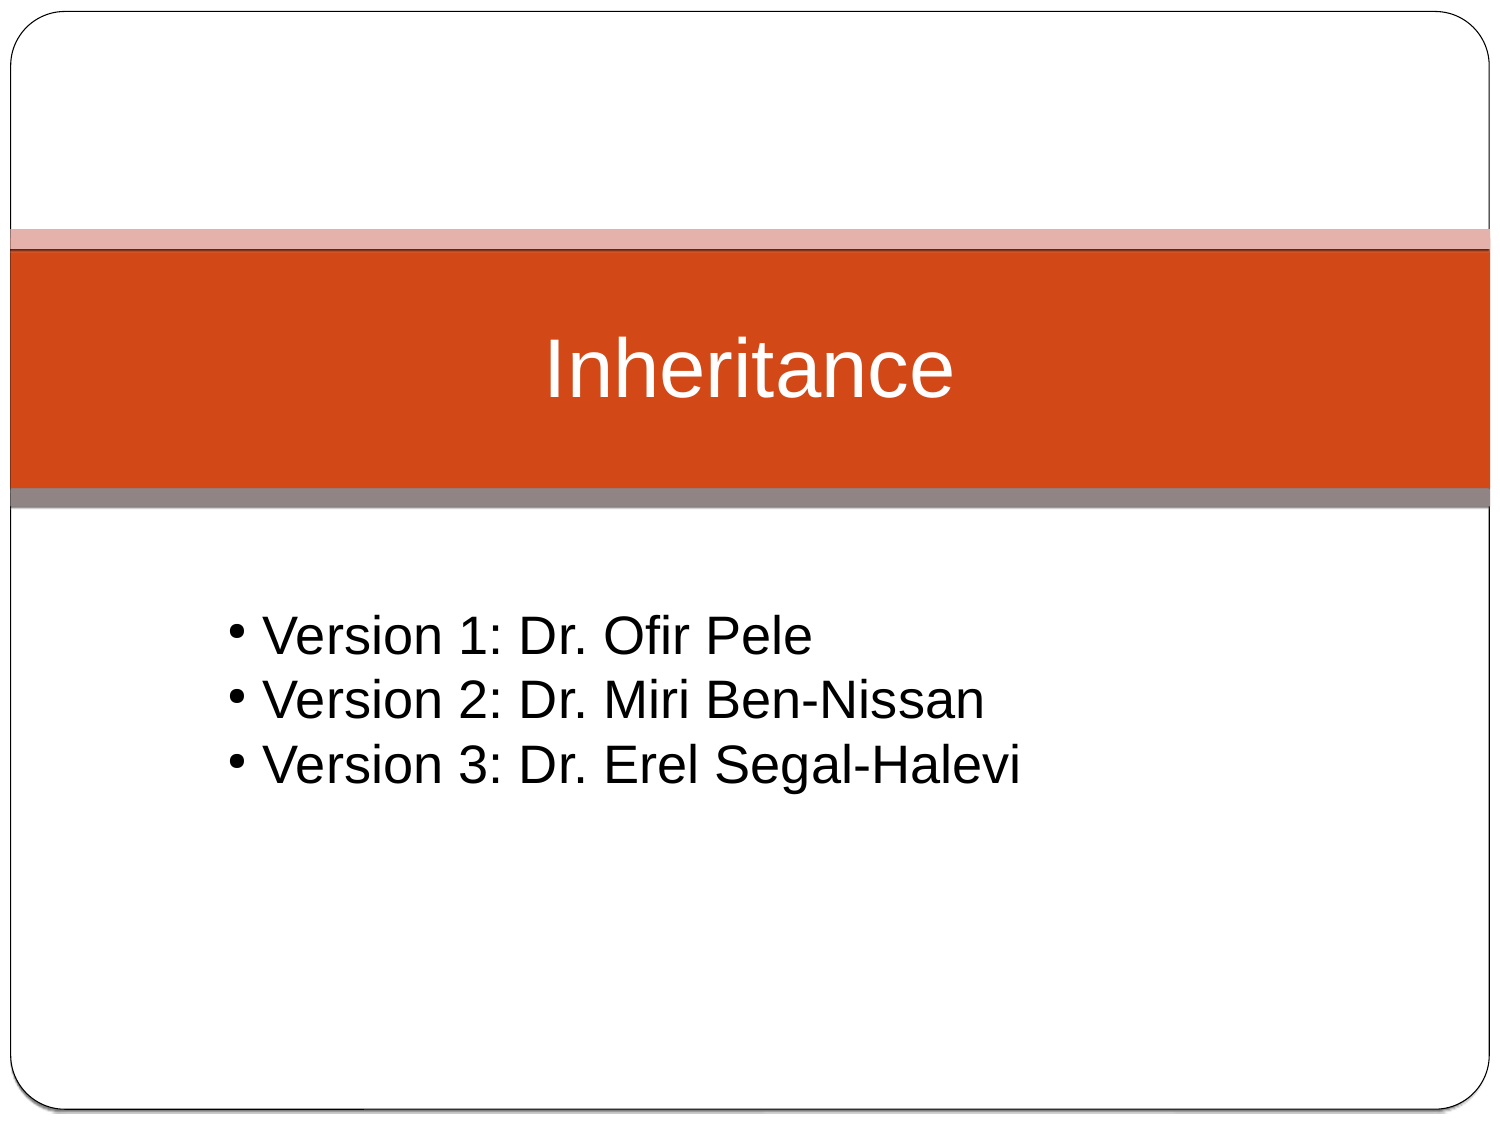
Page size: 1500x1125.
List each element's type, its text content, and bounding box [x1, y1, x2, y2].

text_box Version 1: Dr. Ofir Pele Version 2: Dr. Miri Ben-Nissan Version 3: Dr. Erel Segal-Halevi [212, 527, 1263, 791]
title Inheritance [75, 247, 1425, 489]
